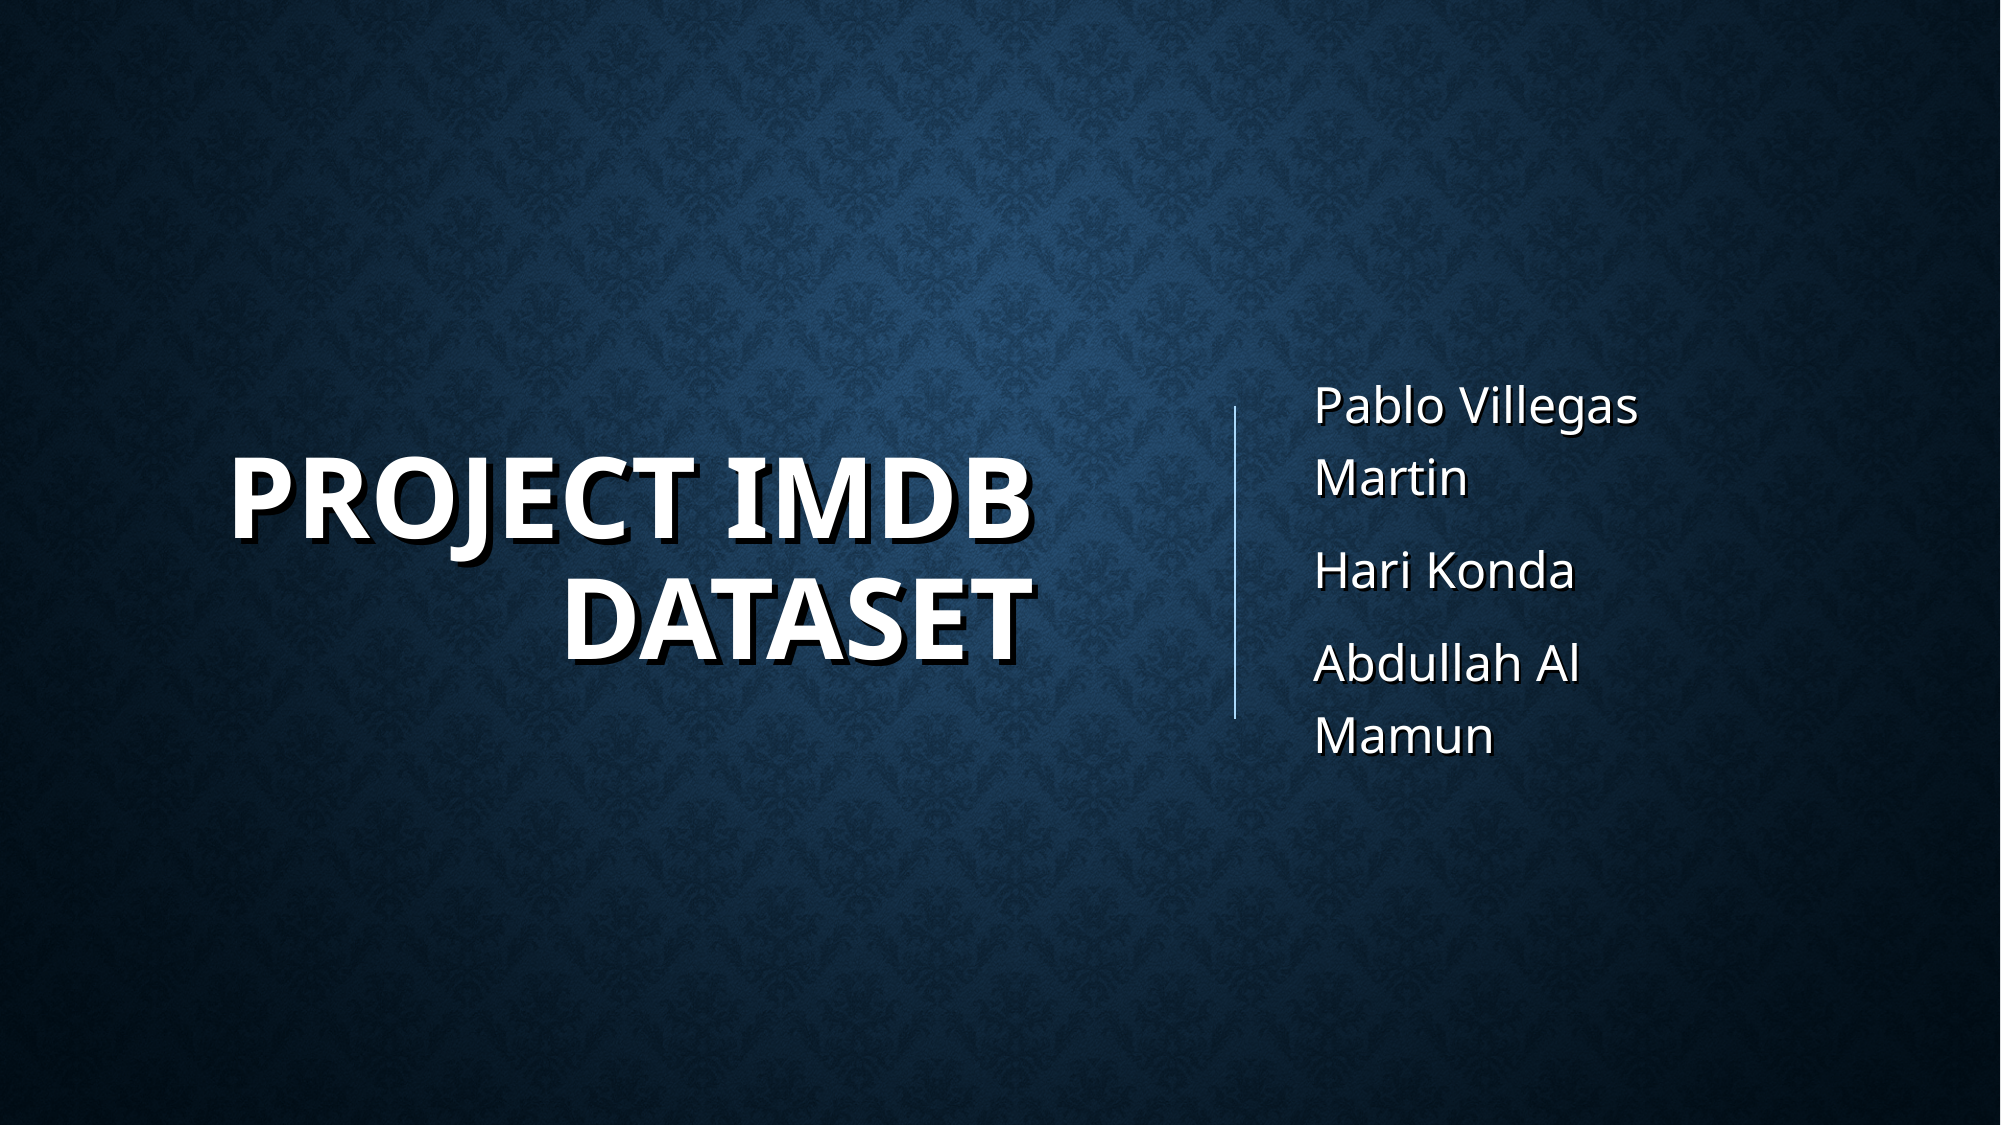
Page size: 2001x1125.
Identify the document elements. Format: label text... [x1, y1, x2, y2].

title Project IMDB dataset [210, 211, 1171, 914]
subtitle Pablo Villegas Martin Hari Konda Abdullah Al Mamun [1298, 211, 1790, 914]
text_box [0, 0, 2000, 1125]
